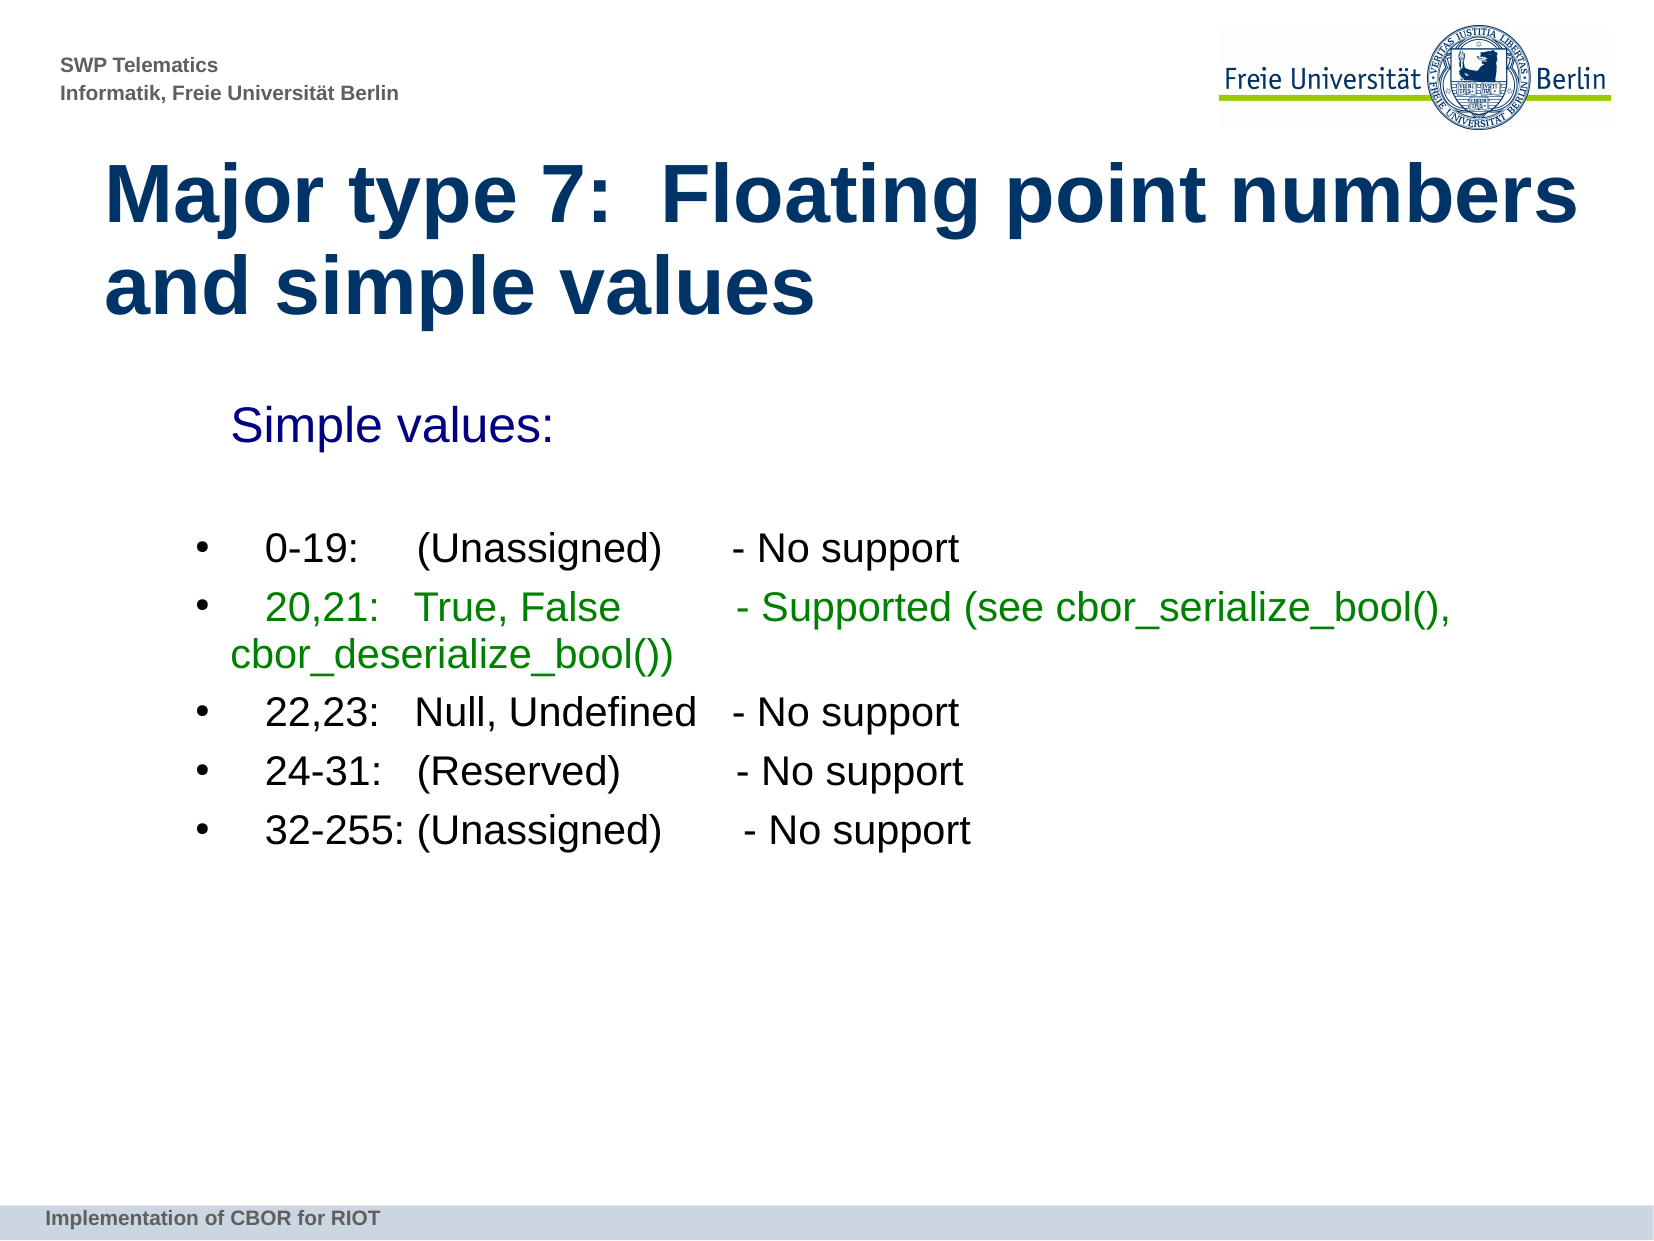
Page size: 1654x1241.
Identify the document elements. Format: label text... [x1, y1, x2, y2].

picture [1219, 25, 1611, 130]
list Simple values: 0-19: (Unassigned) - No support 20,21: True, False - Supported (see cbor_serialize_bool(), cbor_deserialize_bool()) 22,23: Null, Undefined - No support 24-31: (Reserved) - No support 32-255: (Unassigned) - No support [195, 270, 1609, 1126]
title Major type 7: Floating point numbers and simple values [45, 147, 1609, 333]
